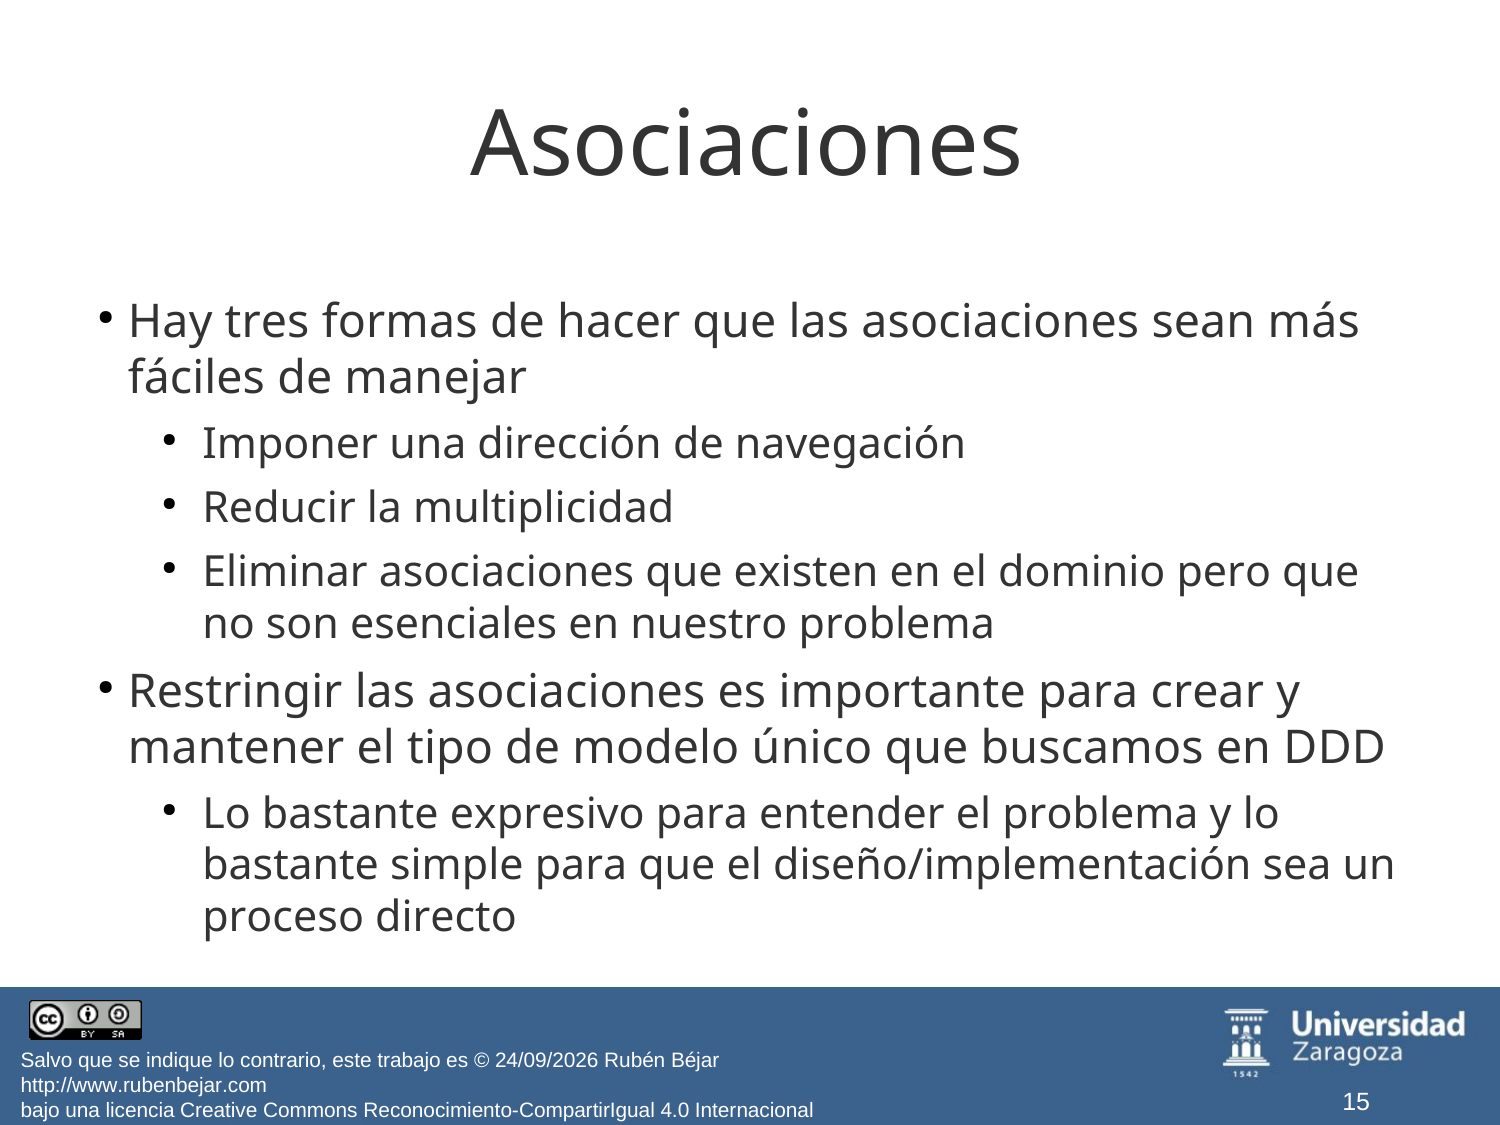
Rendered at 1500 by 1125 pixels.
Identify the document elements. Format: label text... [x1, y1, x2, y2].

list Hay tres formas de hacer que las asociaciones sean más fáciles de manejar Imponer una dirección de navegación Reducir la multiplicidad Eliminar asociaciones que existen en el dominio pero que no son esenciales en nuestro problema Restringir las asociaciones es importante para crear y mantener el tipo de modelo único que buscamos en DDD Lo bastante expresivo para entender el problema y lo bastante simple para que el diseño/implementación sea un proceso directo [82, 283, 1418, 957]
title Asociaciones [74, 21, 1420, 257]
picture [0, 987, 1500, 1125]
